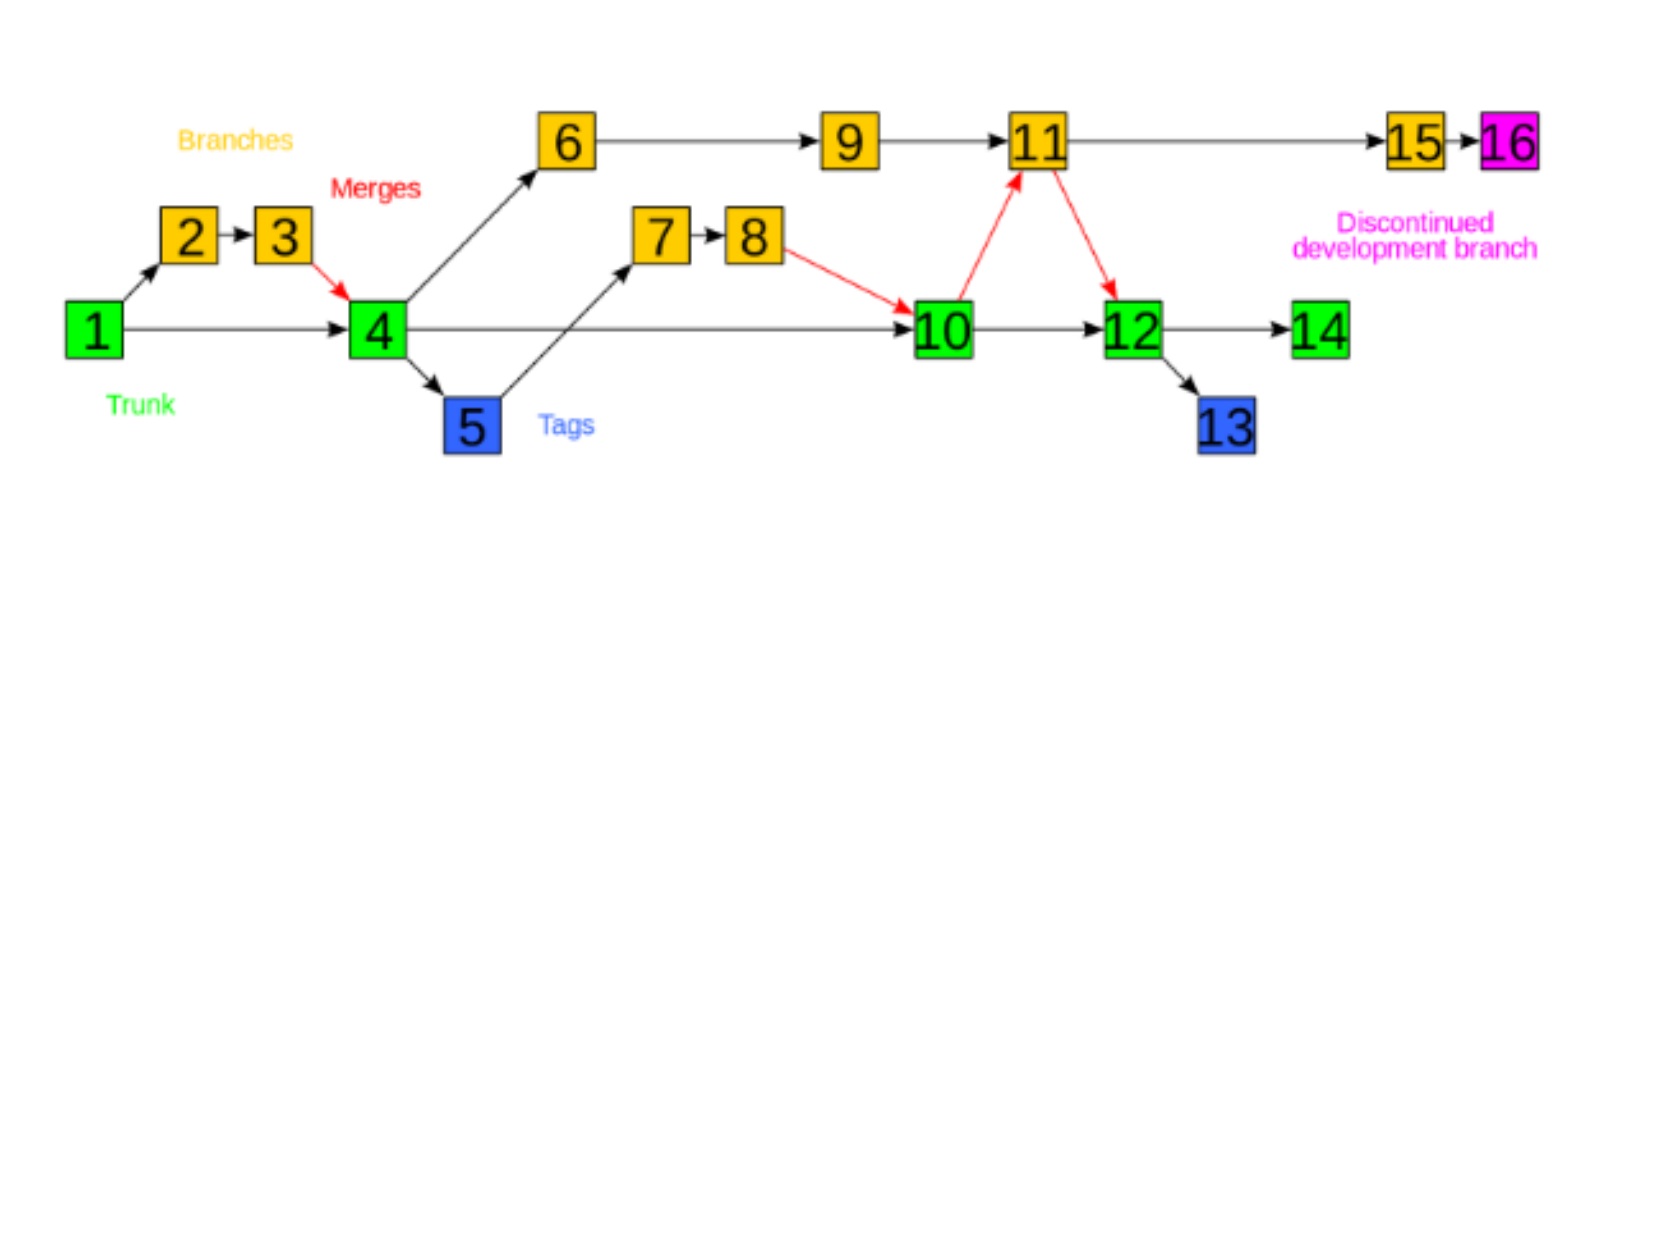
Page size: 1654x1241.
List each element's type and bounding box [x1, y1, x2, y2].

picture [25, 94, 1571, 473]
